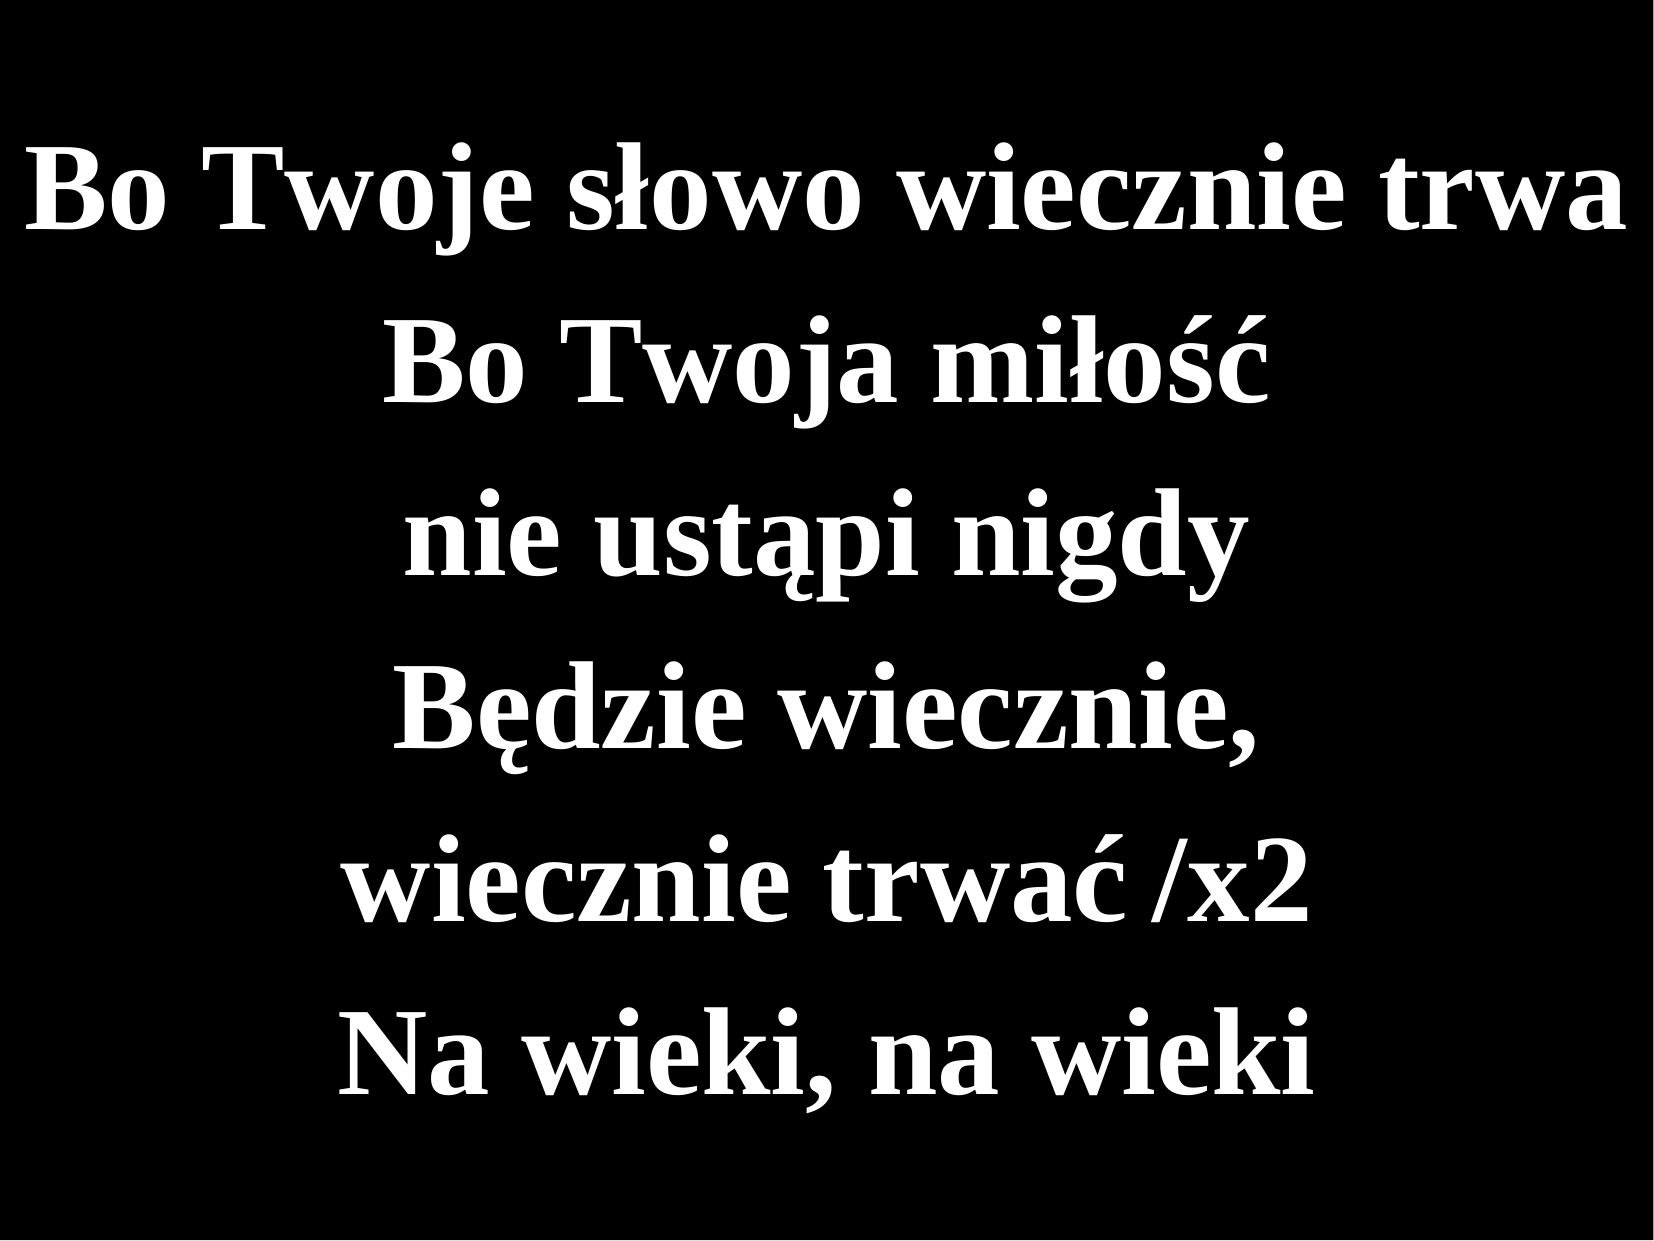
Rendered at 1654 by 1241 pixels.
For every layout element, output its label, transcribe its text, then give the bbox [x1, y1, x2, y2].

title Bo Twoje słowo wiecznie trwa ppp Bo Twoja miłość ppp nie ustąpi nigdy ppp Będzie wiecznie, ppp wiecznie trwać /x2 ppp Na wieki, na wieki [0, 0, 1654, 1241]
